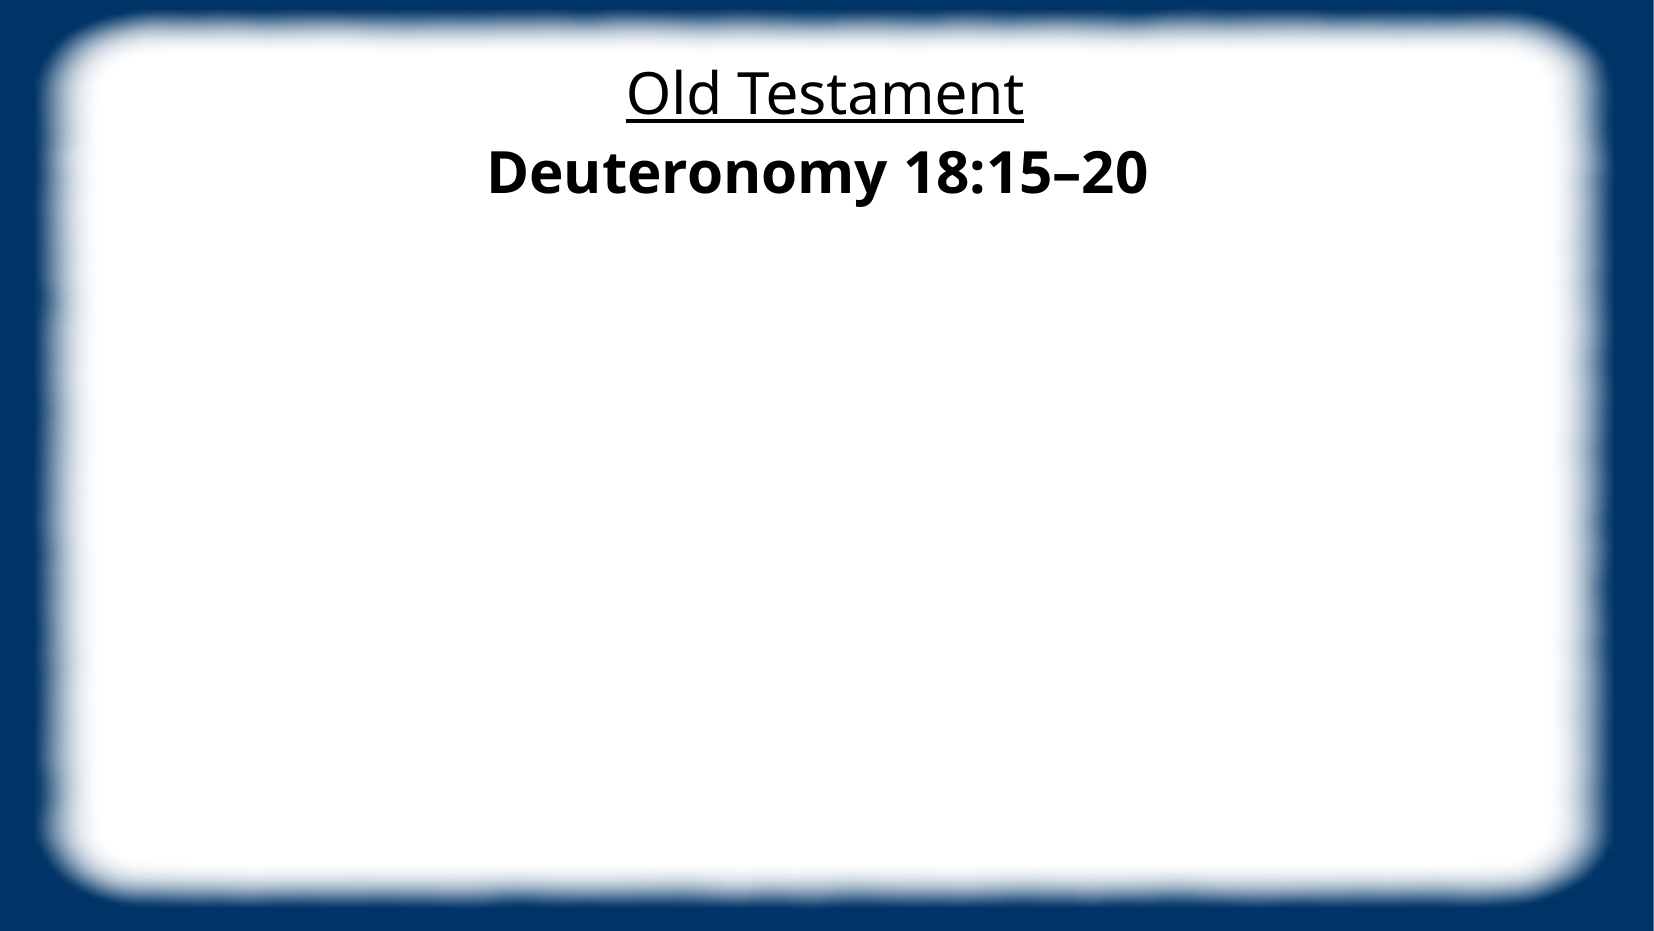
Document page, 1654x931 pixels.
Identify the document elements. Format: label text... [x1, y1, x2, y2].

picture [0, 0, 1654, 931]
text_box Old Testament Deuteronomy 18:15–20 [60, 45, 1591, 221]
